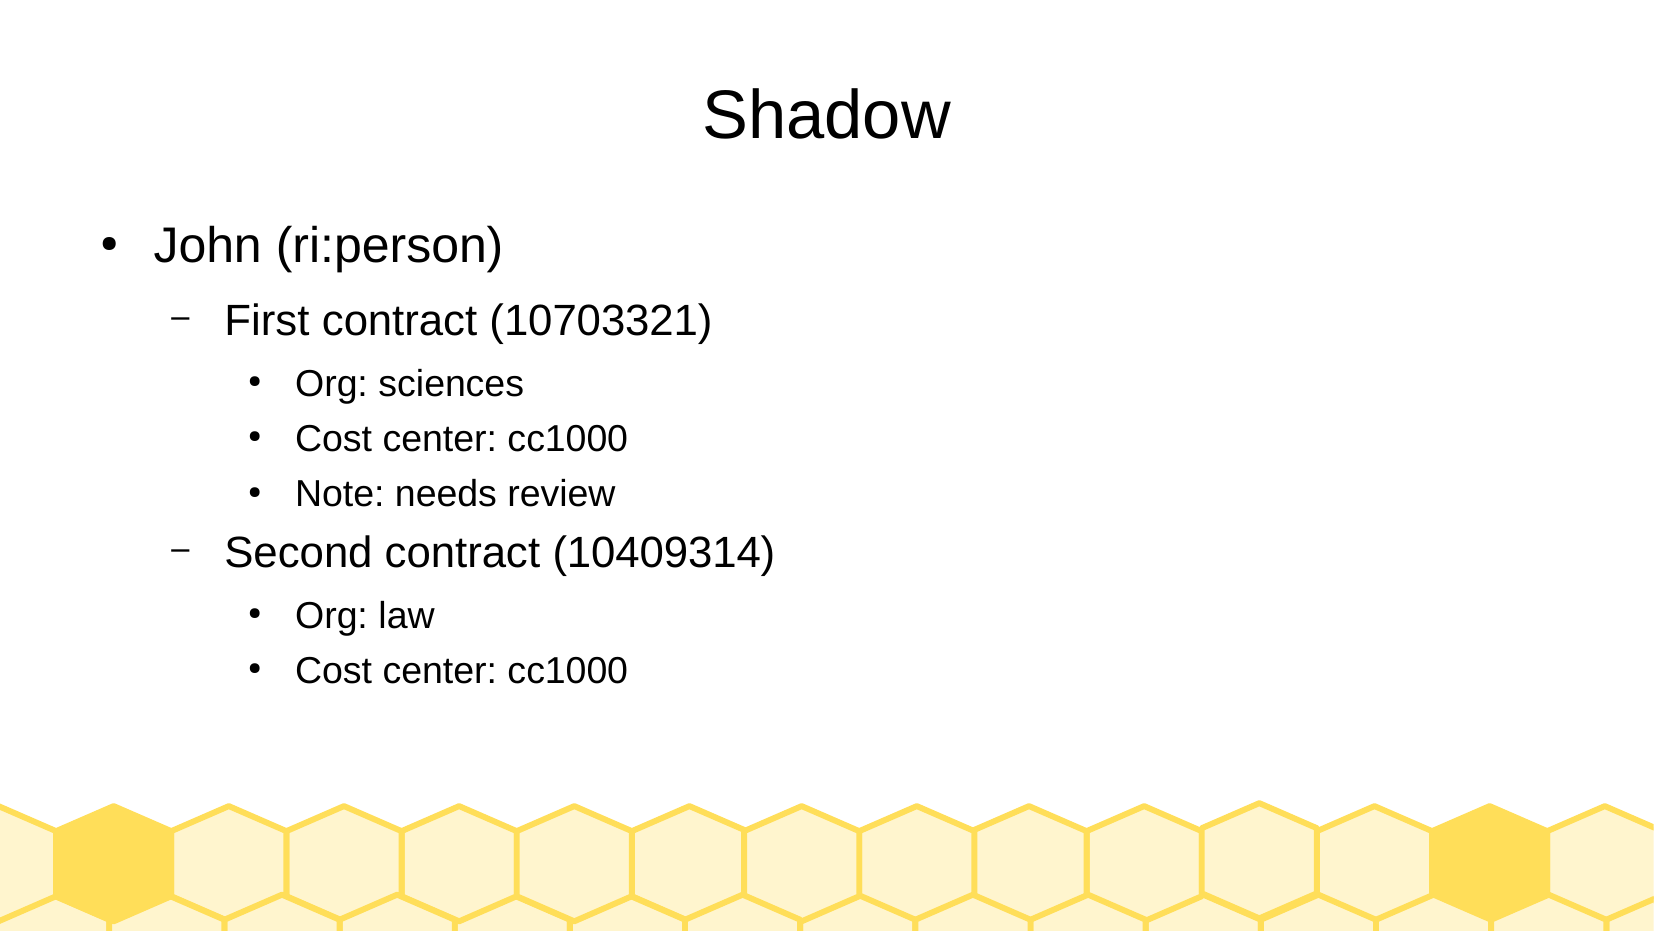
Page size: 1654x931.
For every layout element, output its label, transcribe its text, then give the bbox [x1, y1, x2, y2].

list John (ri:person) First contract (10703321) Org: sciences Cost center: cc1000 Note: needs review Second contract (10409314) Org: law Cost center: cc1000 [82, 217, 1571, 758]
title Shadow [82, 37, 1571, 193]
